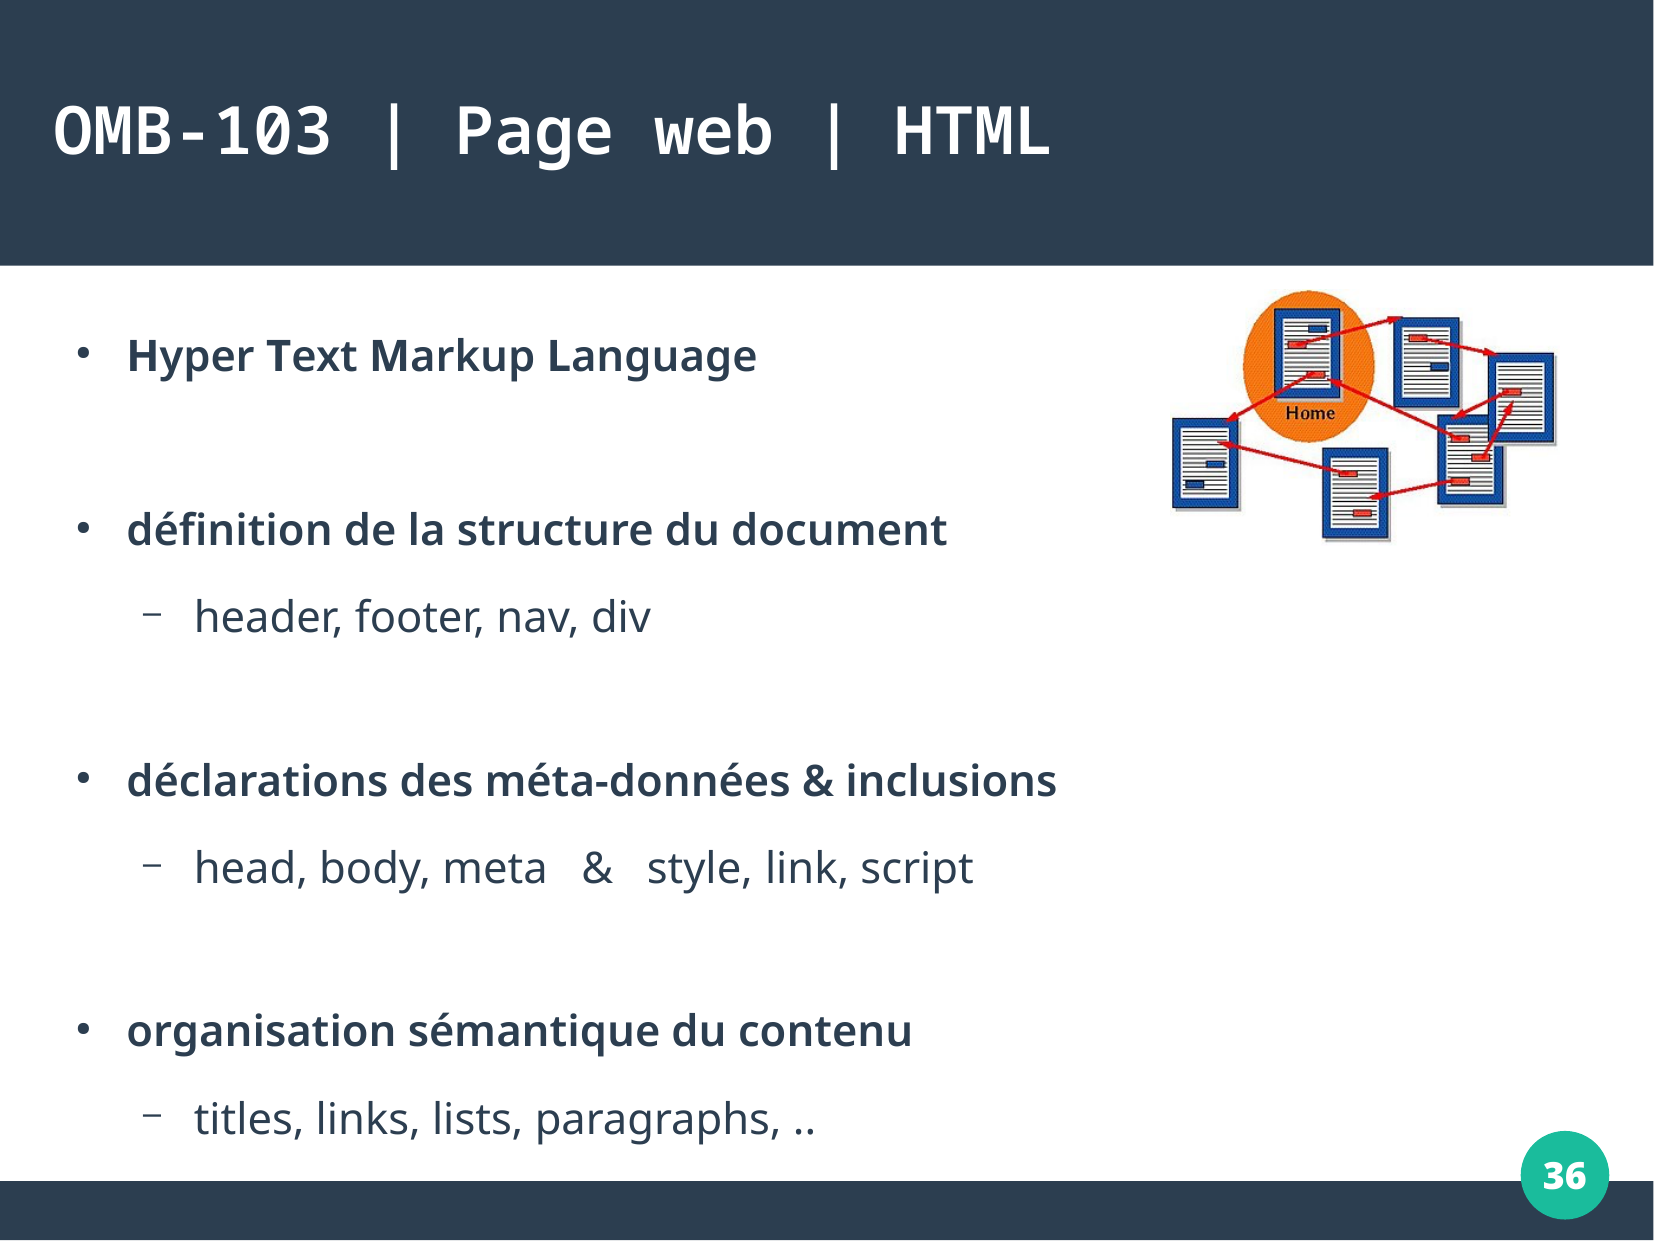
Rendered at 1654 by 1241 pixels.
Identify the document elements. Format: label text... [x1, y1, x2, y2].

title OMB-103 | Page web | HTML [54, 49, 1590, 207]
list Hyper Text Markup Language définition de la structure du document header, footer, nav, div déclarations des méta-données & inclusions head, body, meta & style, link, script organisation sémantique du contenu titles, links, lists, paragraphs, .. [59, 324, 1595, 1152]
picture [1170, 289, 1560, 546]
